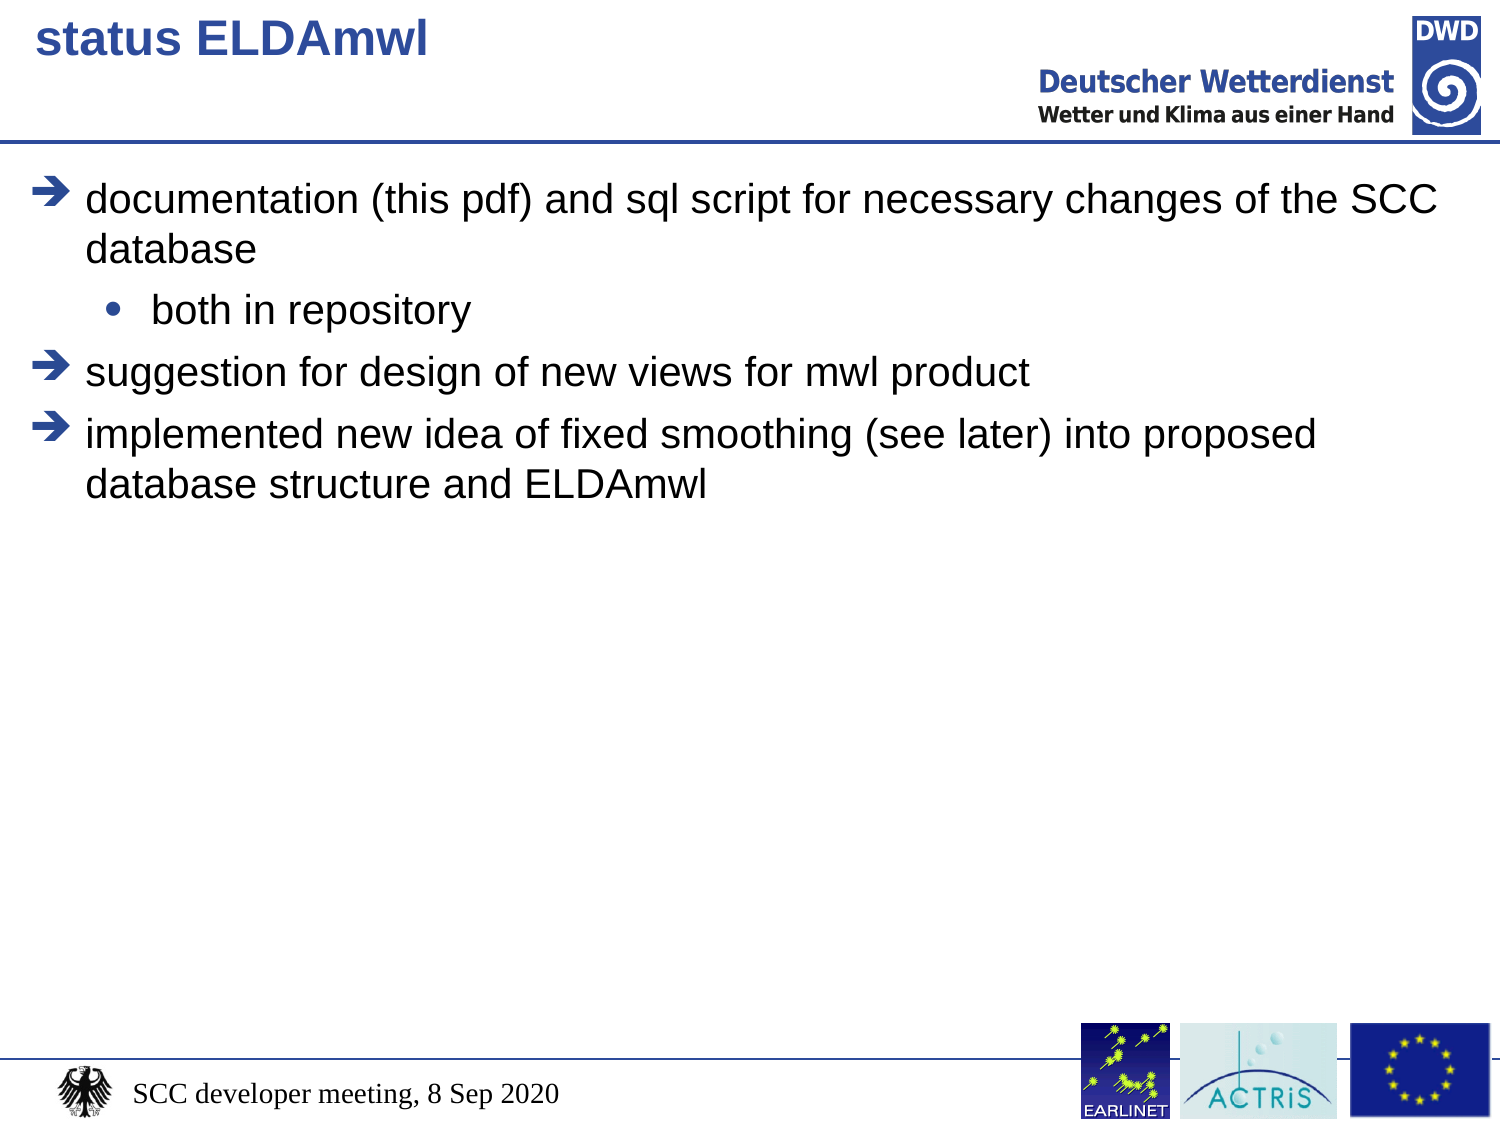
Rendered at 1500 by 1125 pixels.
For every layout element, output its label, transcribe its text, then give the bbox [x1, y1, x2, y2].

picture [1038, 16, 1481, 135]
picture [1180, 1023, 1337, 1119]
picture [1081, 1023, 1170, 1119]
picture [55, 1064, 114, 1119]
text_box status ELDAmwl [20, 0, 988, 134]
text_box documentation (this pdf) and sql script for necessary changes of the SCC database both in repository suggestion for design of new views for mwl product implemented new idea of fixed smoothing (see later) into proposed database structure and ELDAmwl [14, 163, 1466, 861]
picture [1350, 1023, 1492, 1119]
